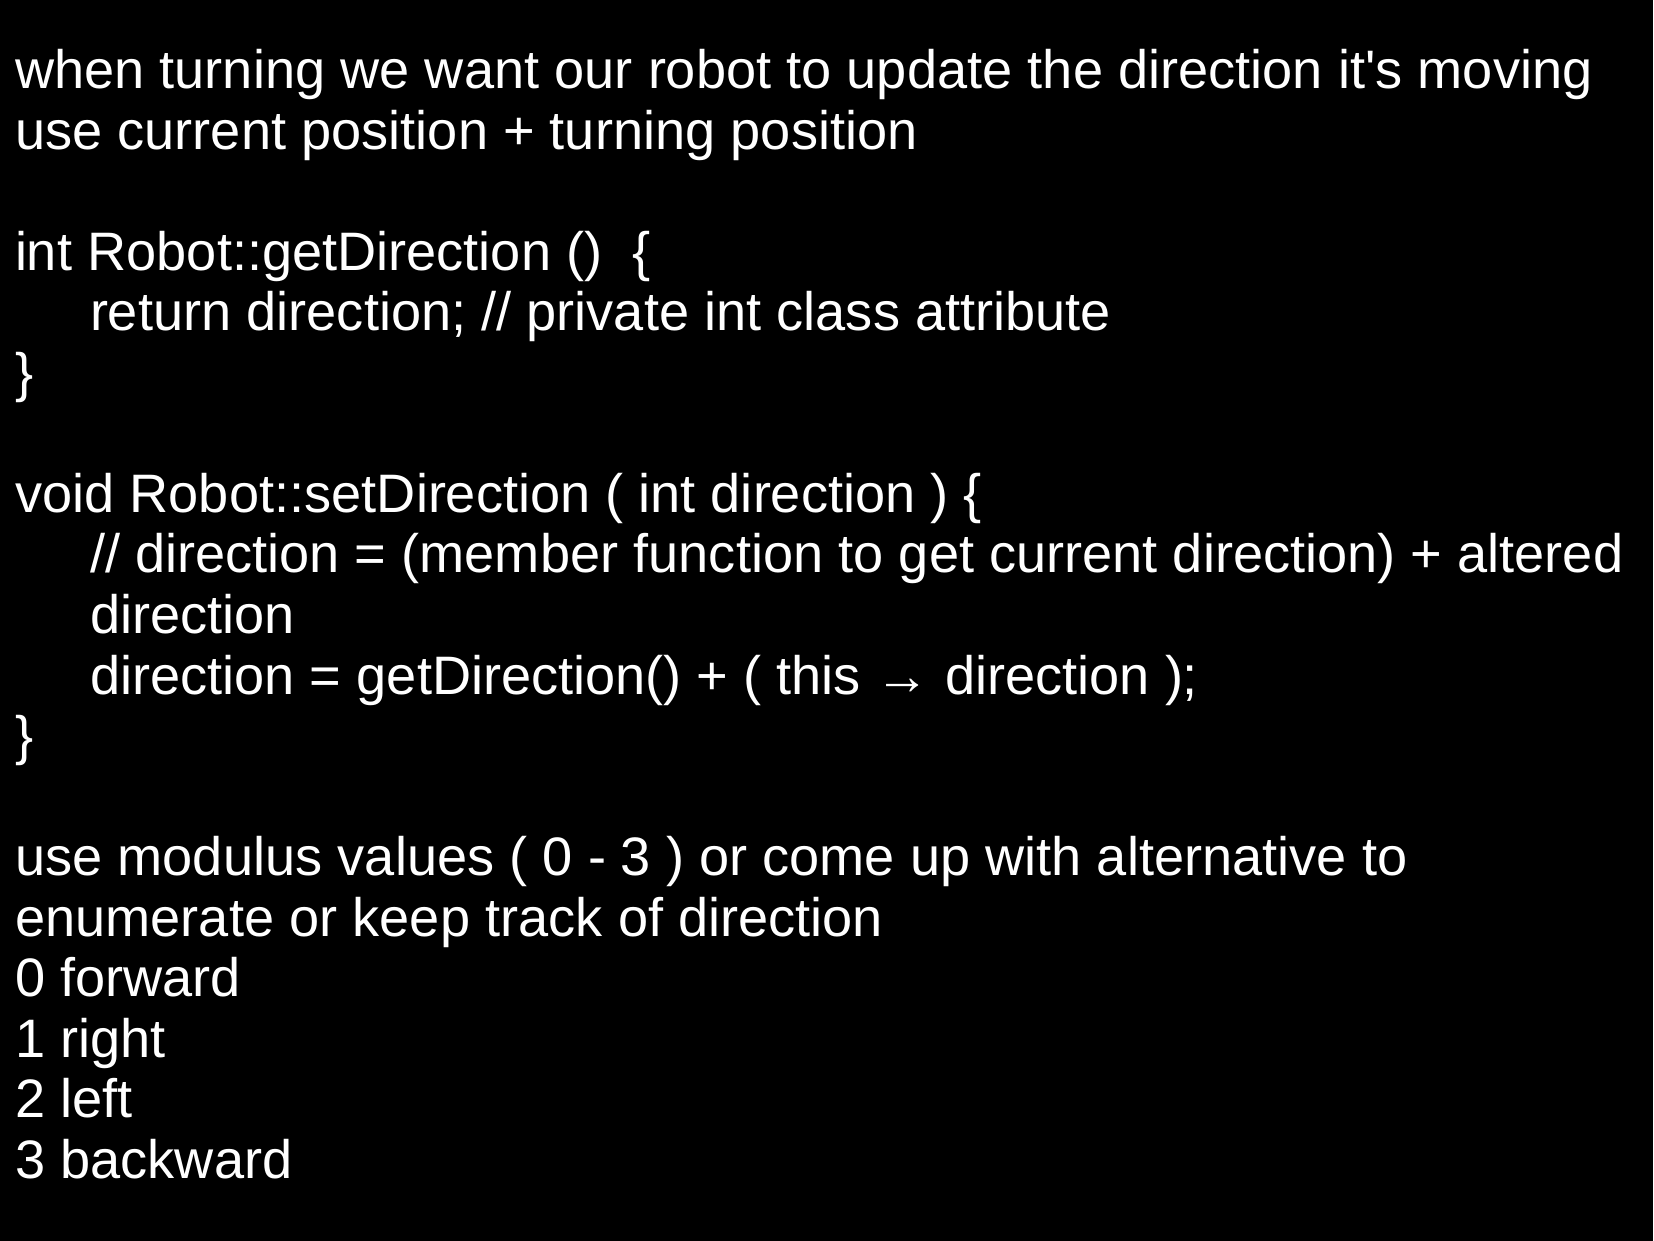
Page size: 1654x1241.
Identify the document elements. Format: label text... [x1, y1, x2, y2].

subtitle when turning we want our robot to update the direction it's moving use current position + turning position int Robot::getDirection () { return direction; // private int class attribute } void Robot::setDirection ( int direction ) { // direction = (member function to get current direction) + altered direction direction = getDirection() + ( this → direction ); } use modulus values ( 0 - 3 ) or come up with alternative to enumerate or keep track of direction 0 forward 1 right 2 left 3 backward [15, 14, 1653, 1215]
